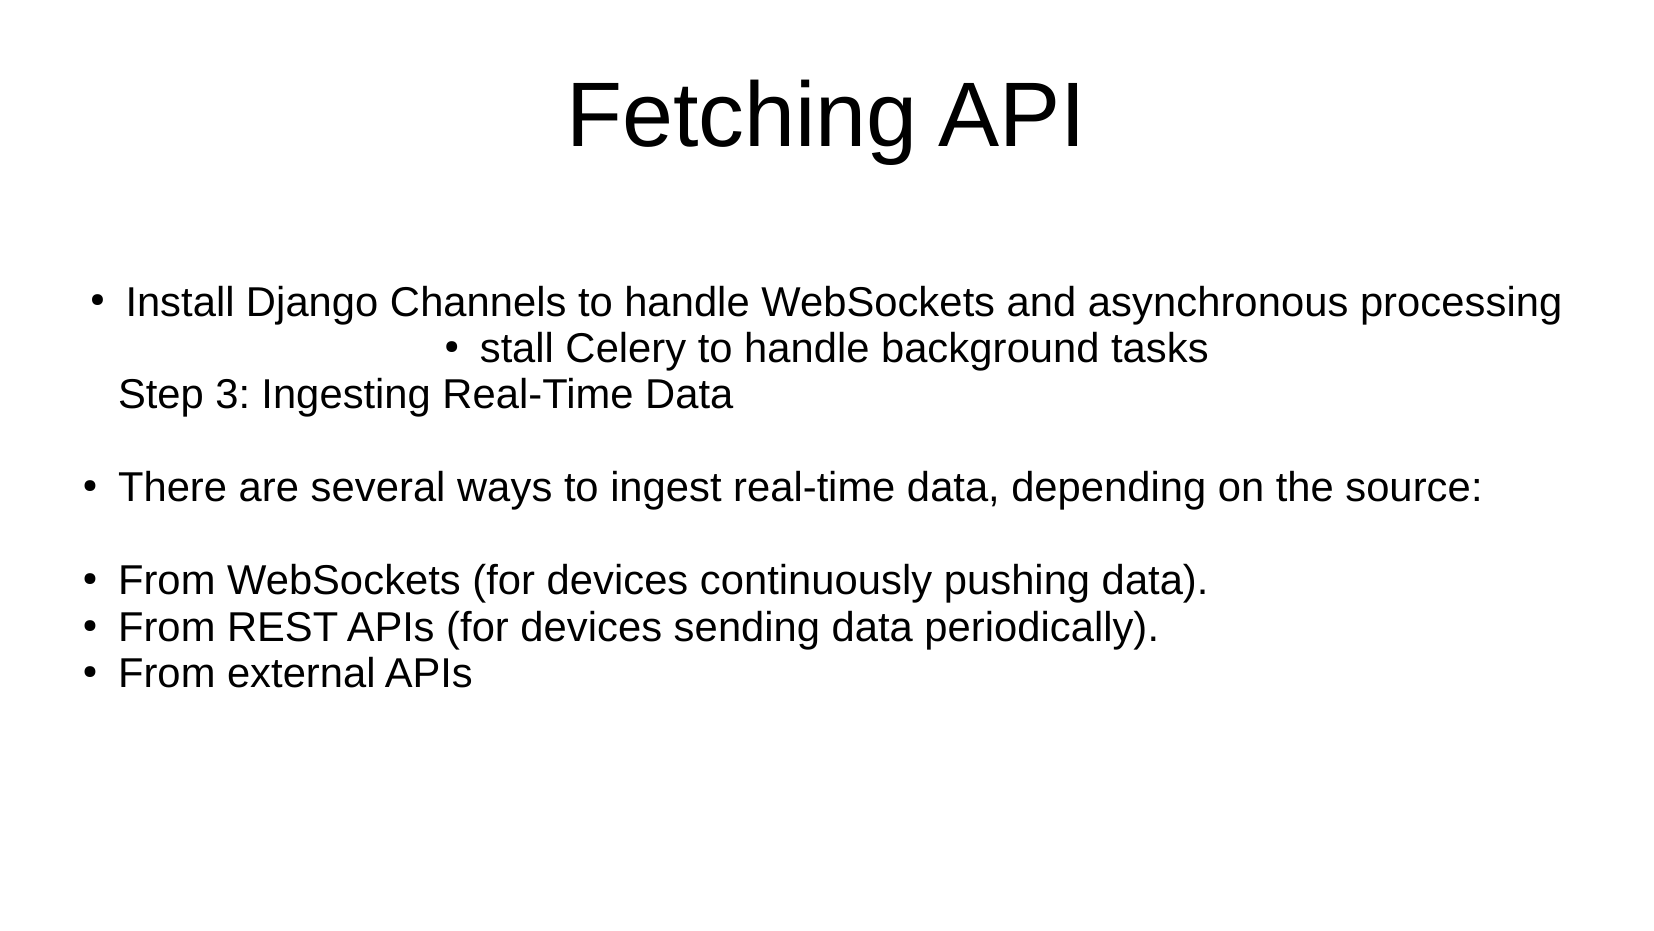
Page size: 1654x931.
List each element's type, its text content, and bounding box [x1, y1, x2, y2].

title Fetching API [82, 37, 1571, 193]
subtitle Install Django Channels to handle WebSockets and asynchronous processing stall Celery to handle background tasks Step 3: Ingesting Real-Time Data There are several ways to ingest real-time data, depending on the source: From WebSockets (for devices continuously pushing data). From REST APIs (for devices sending data periodically). From external APIs [82, 217, 1571, 758]
